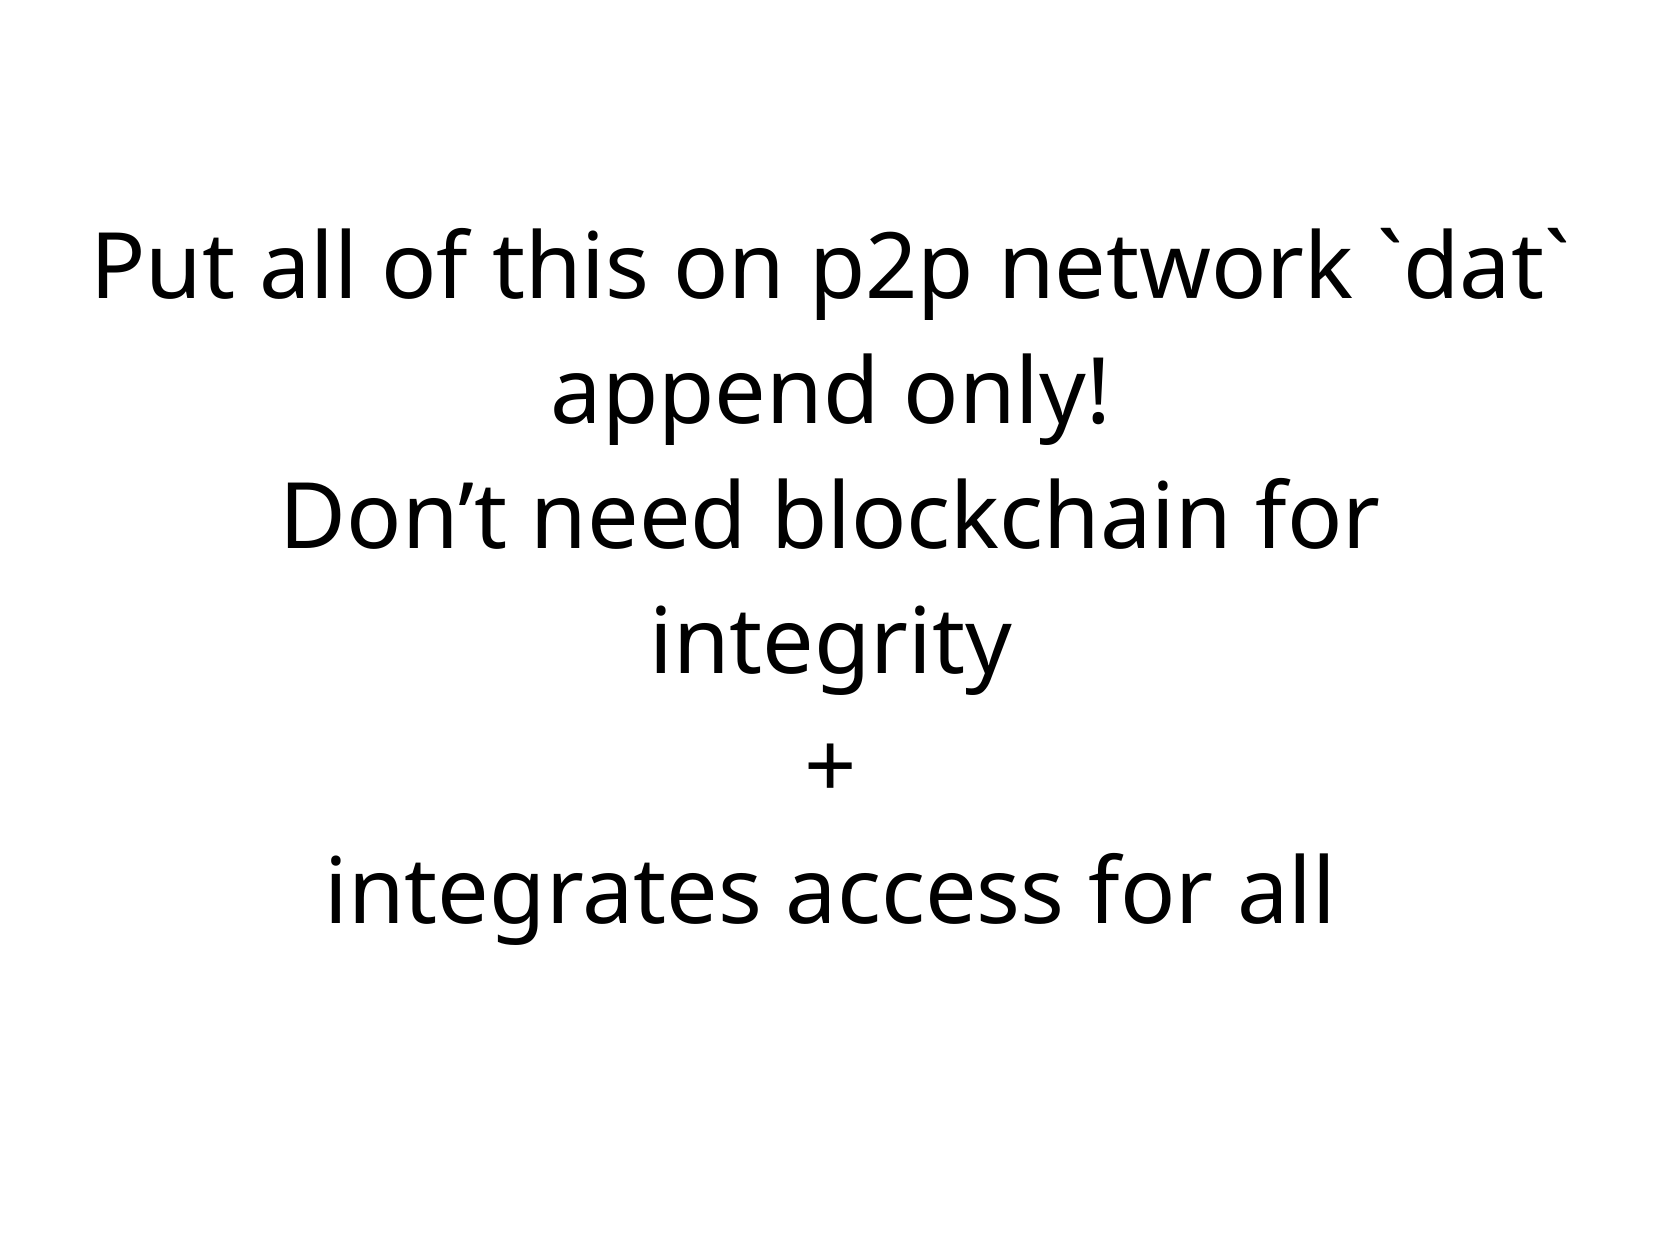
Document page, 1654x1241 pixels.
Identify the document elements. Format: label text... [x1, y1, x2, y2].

title Put all of this on p2p network `dat` append only! Don’t need blockchain for integrity + integrates access for all [86, 190, 1576, 962]
